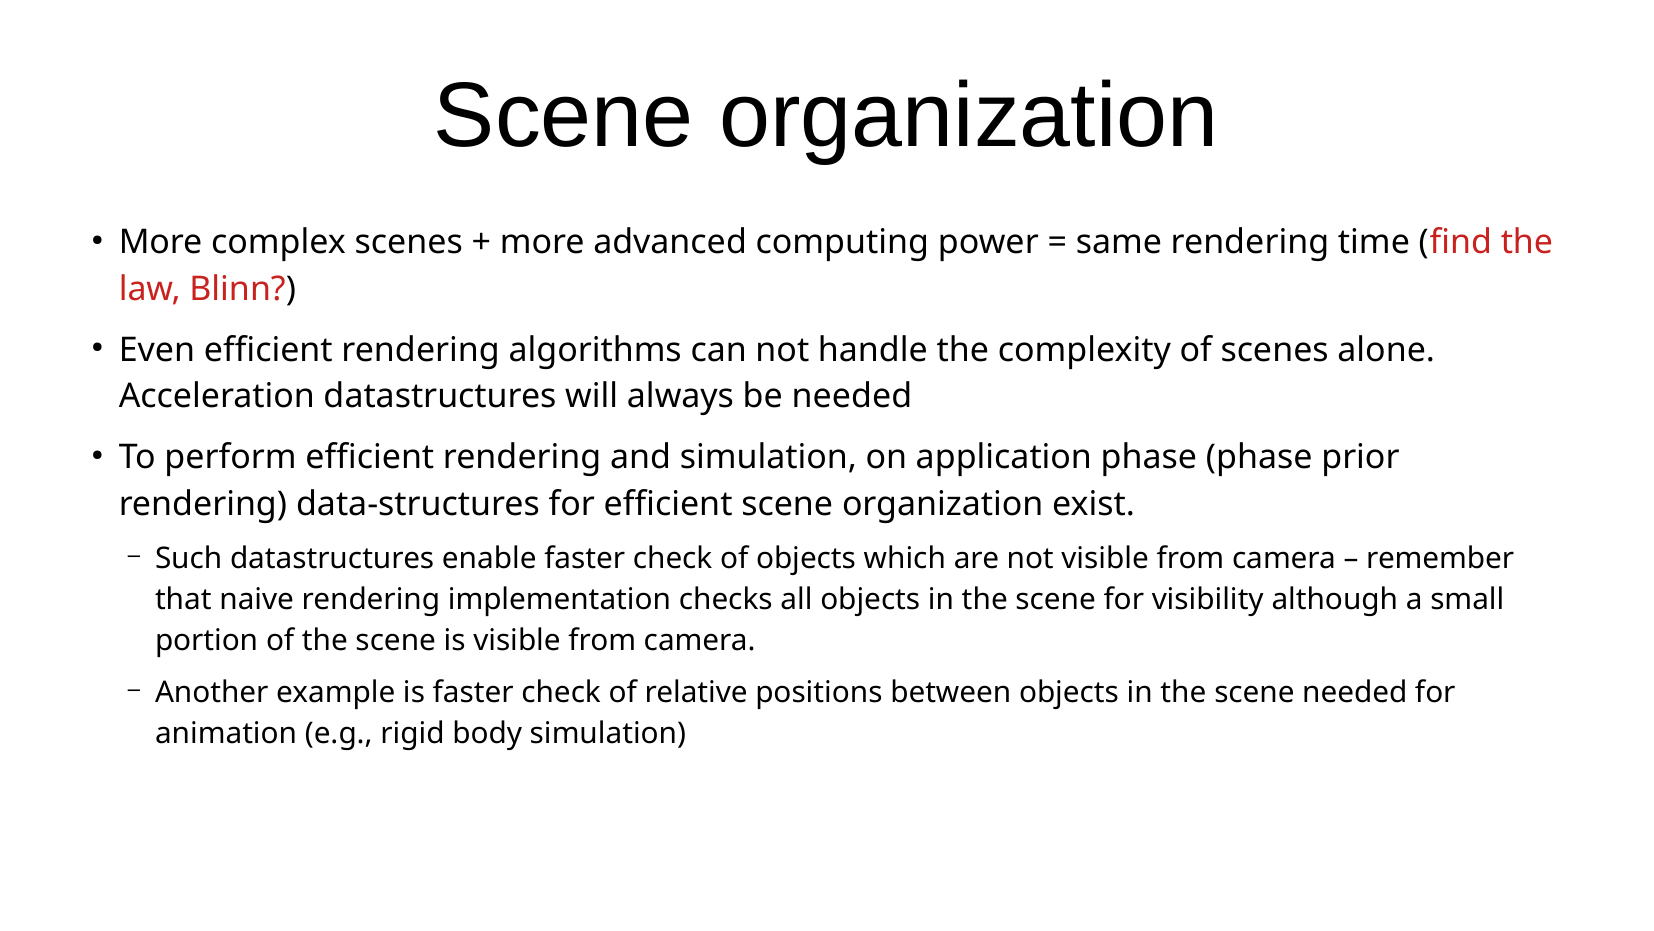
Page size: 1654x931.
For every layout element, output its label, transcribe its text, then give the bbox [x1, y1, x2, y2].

list More complex scenes + more advanced computing power = same rendering time (find the law, Blinn?) Even efficient rendering algorithms can not handle the complexity of scenes alone. Acceleration datastructures will always be needed To perform efficient rendering and simulation, on application phase (phase prior rendering) data-structures for efficient scene organization exist. Such datastructures enable faster check of objects which are not visible from camera – remember that naive rendering implementation checks all objects in the scene for visibility although a small portion of the scene is visible from camera. Another example is faster check of relative positions between objects in the scene needed for animation (e.g., rigid body simulation) [82, 217, 1571, 758]
title Scene organization [82, 37, 1571, 193]
